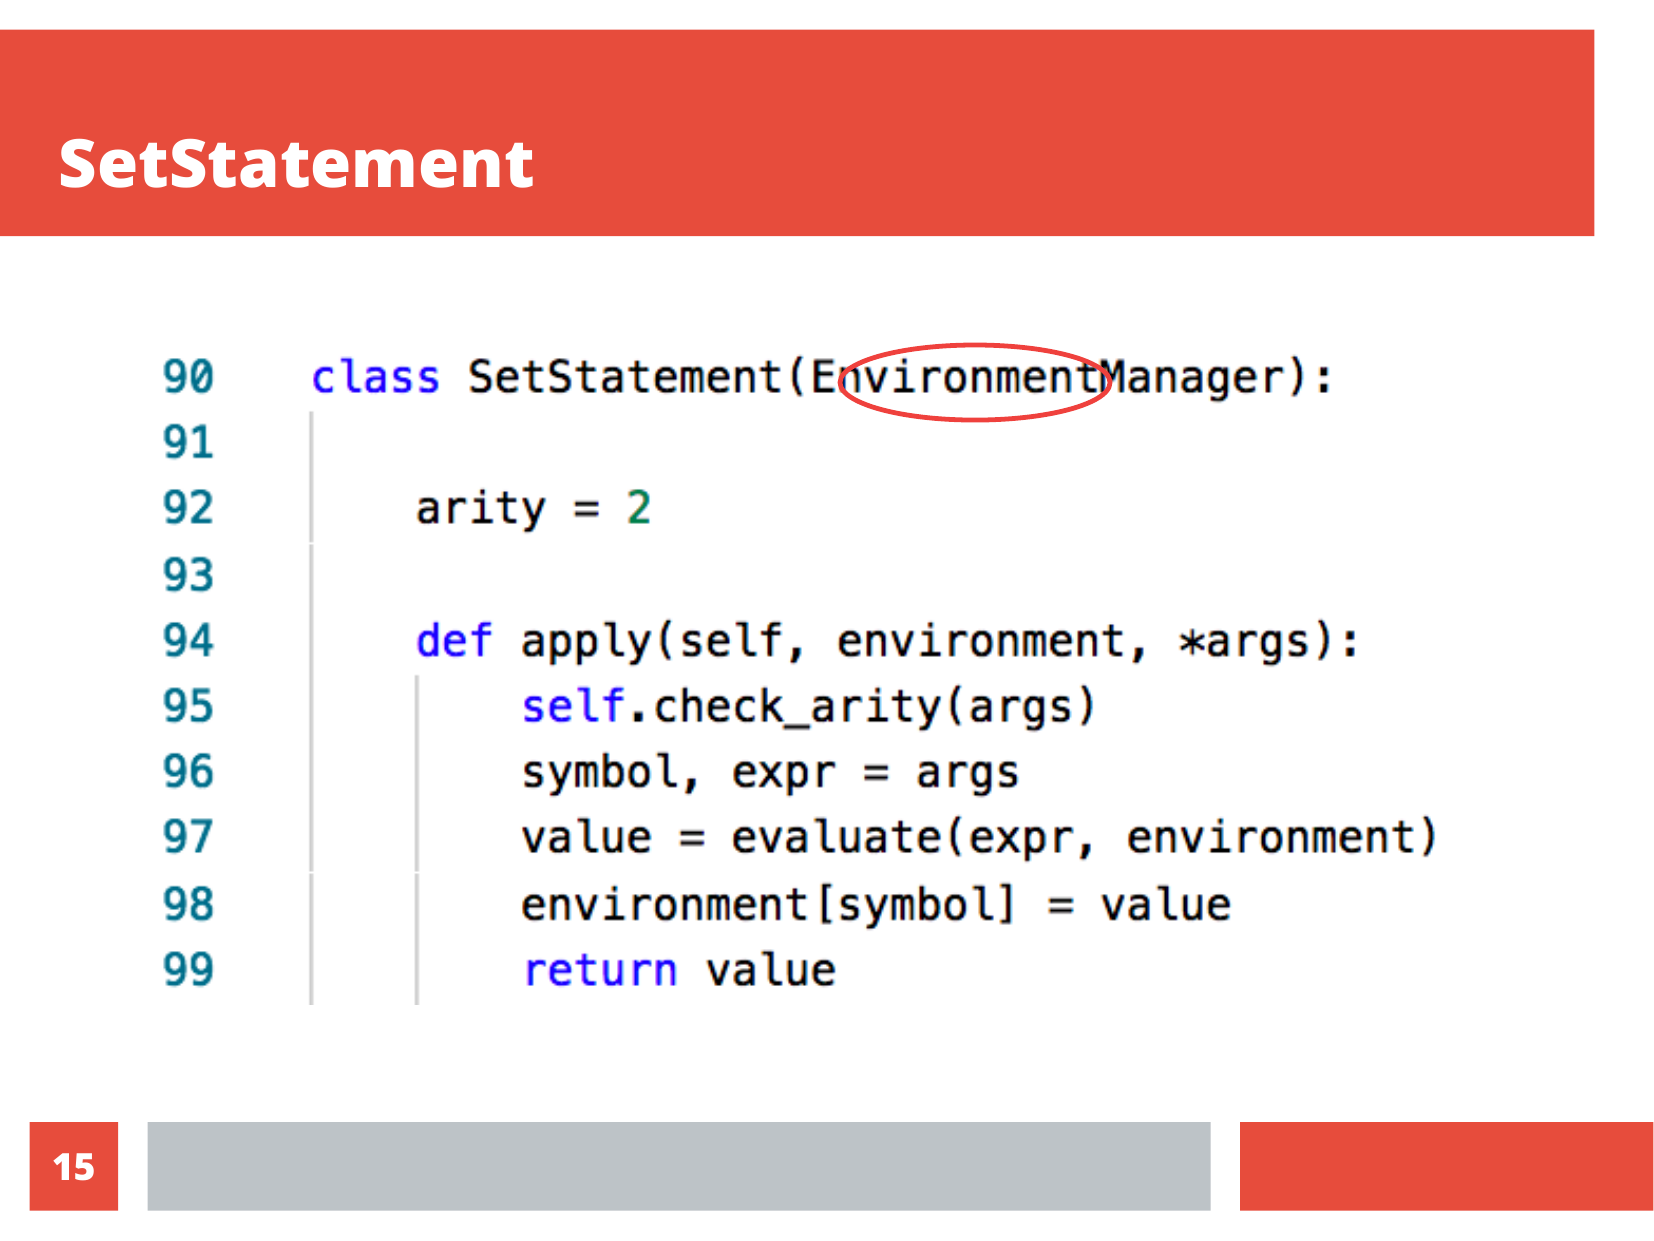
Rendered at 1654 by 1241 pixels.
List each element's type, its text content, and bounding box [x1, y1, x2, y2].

title SetStatement [59, 59, 1595, 207]
picture [122, 336, 1471, 1006]
